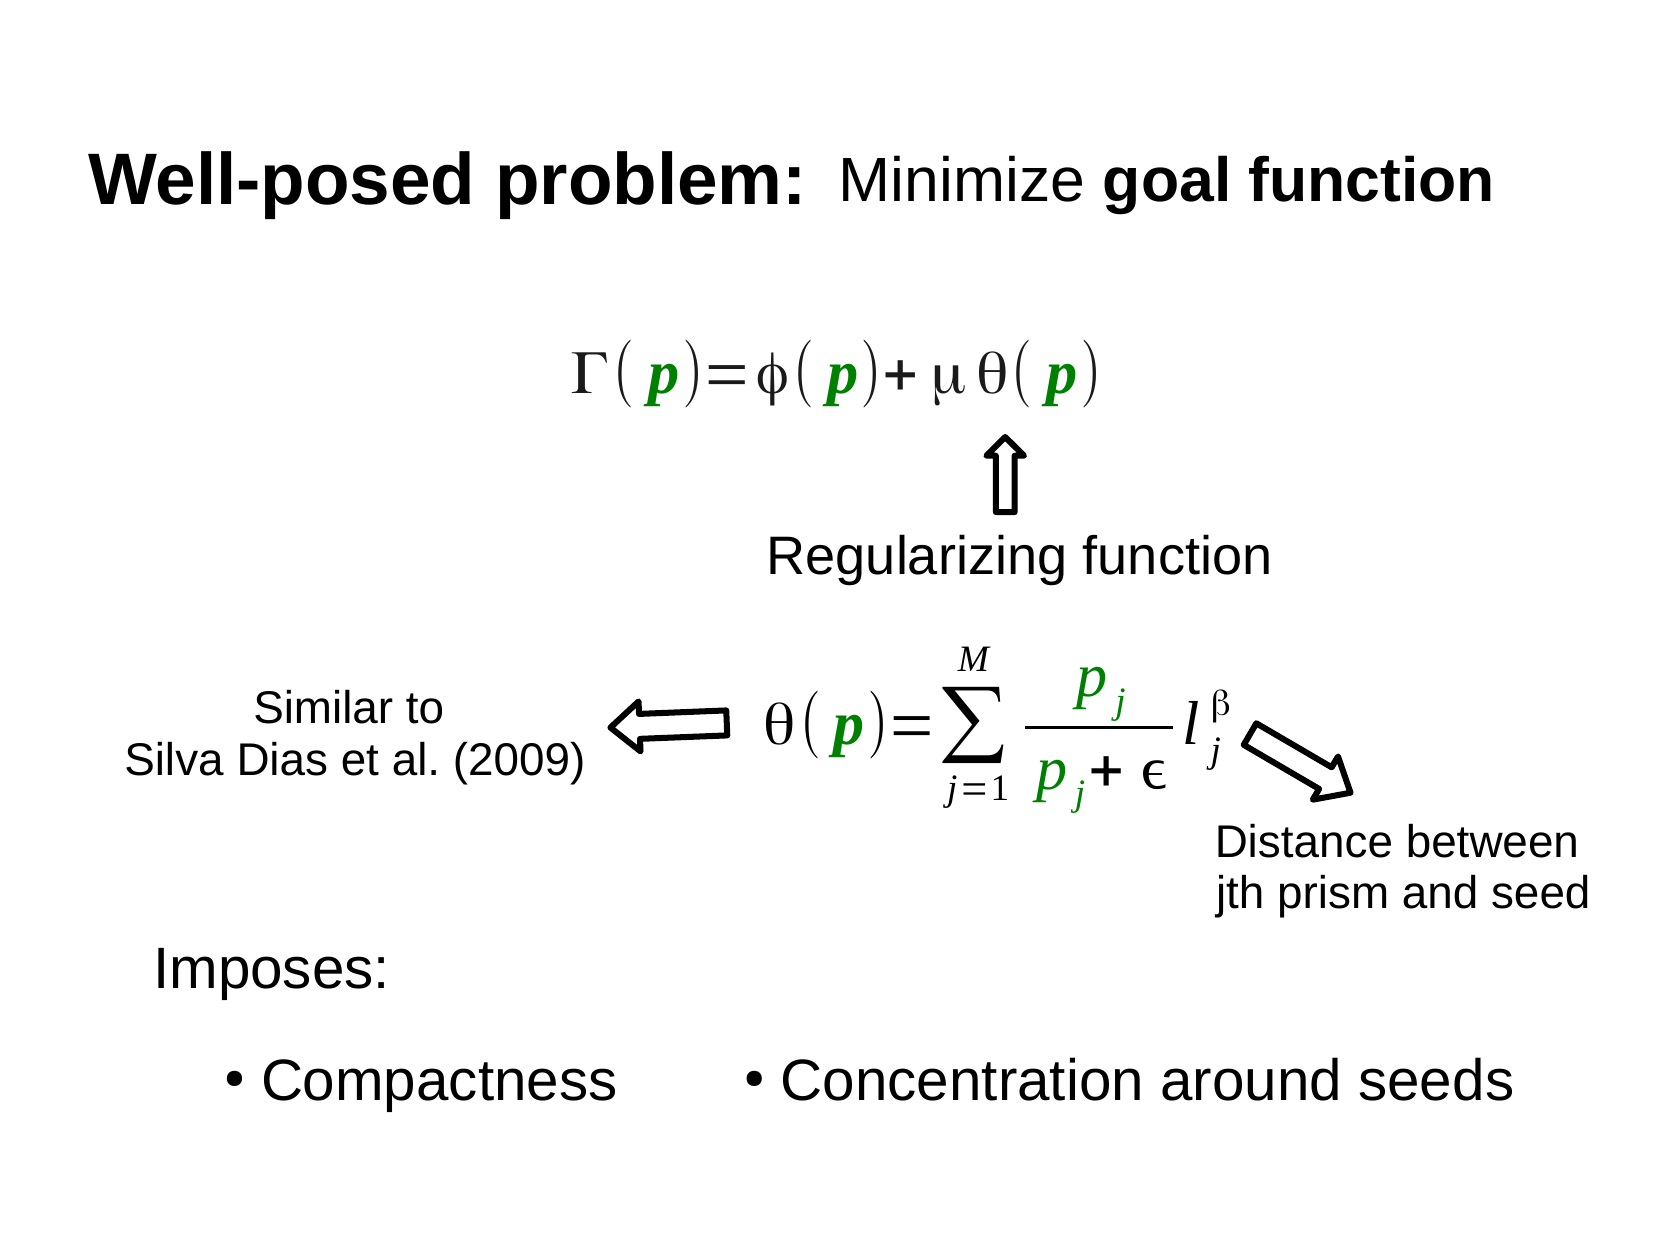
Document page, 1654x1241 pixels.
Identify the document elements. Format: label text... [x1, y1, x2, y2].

chart [756, 637, 1237, 816]
text_box Compactness [209, 1040, 634, 1128]
text_box Imposes: [138, 928, 406, 1016]
text_box [610, 701, 728, 752]
text_box [1243, 723, 1351, 800]
text_box Well-posed problem: [73, 131, 823, 241]
chart [562, 332, 1108, 413]
text_box Minimize goal function [824, 137, 1512, 233]
text_box Concentration around seeds [729, 1040, 1531, 1128]
text_box Distance between jth prism and seed [1200, 808, 1607, 938]
text_box Regularizing function [751, 517, 1288, 601]
text_box Similar to Silva Dias et al. (2009) [109, 675, 601, 804]
